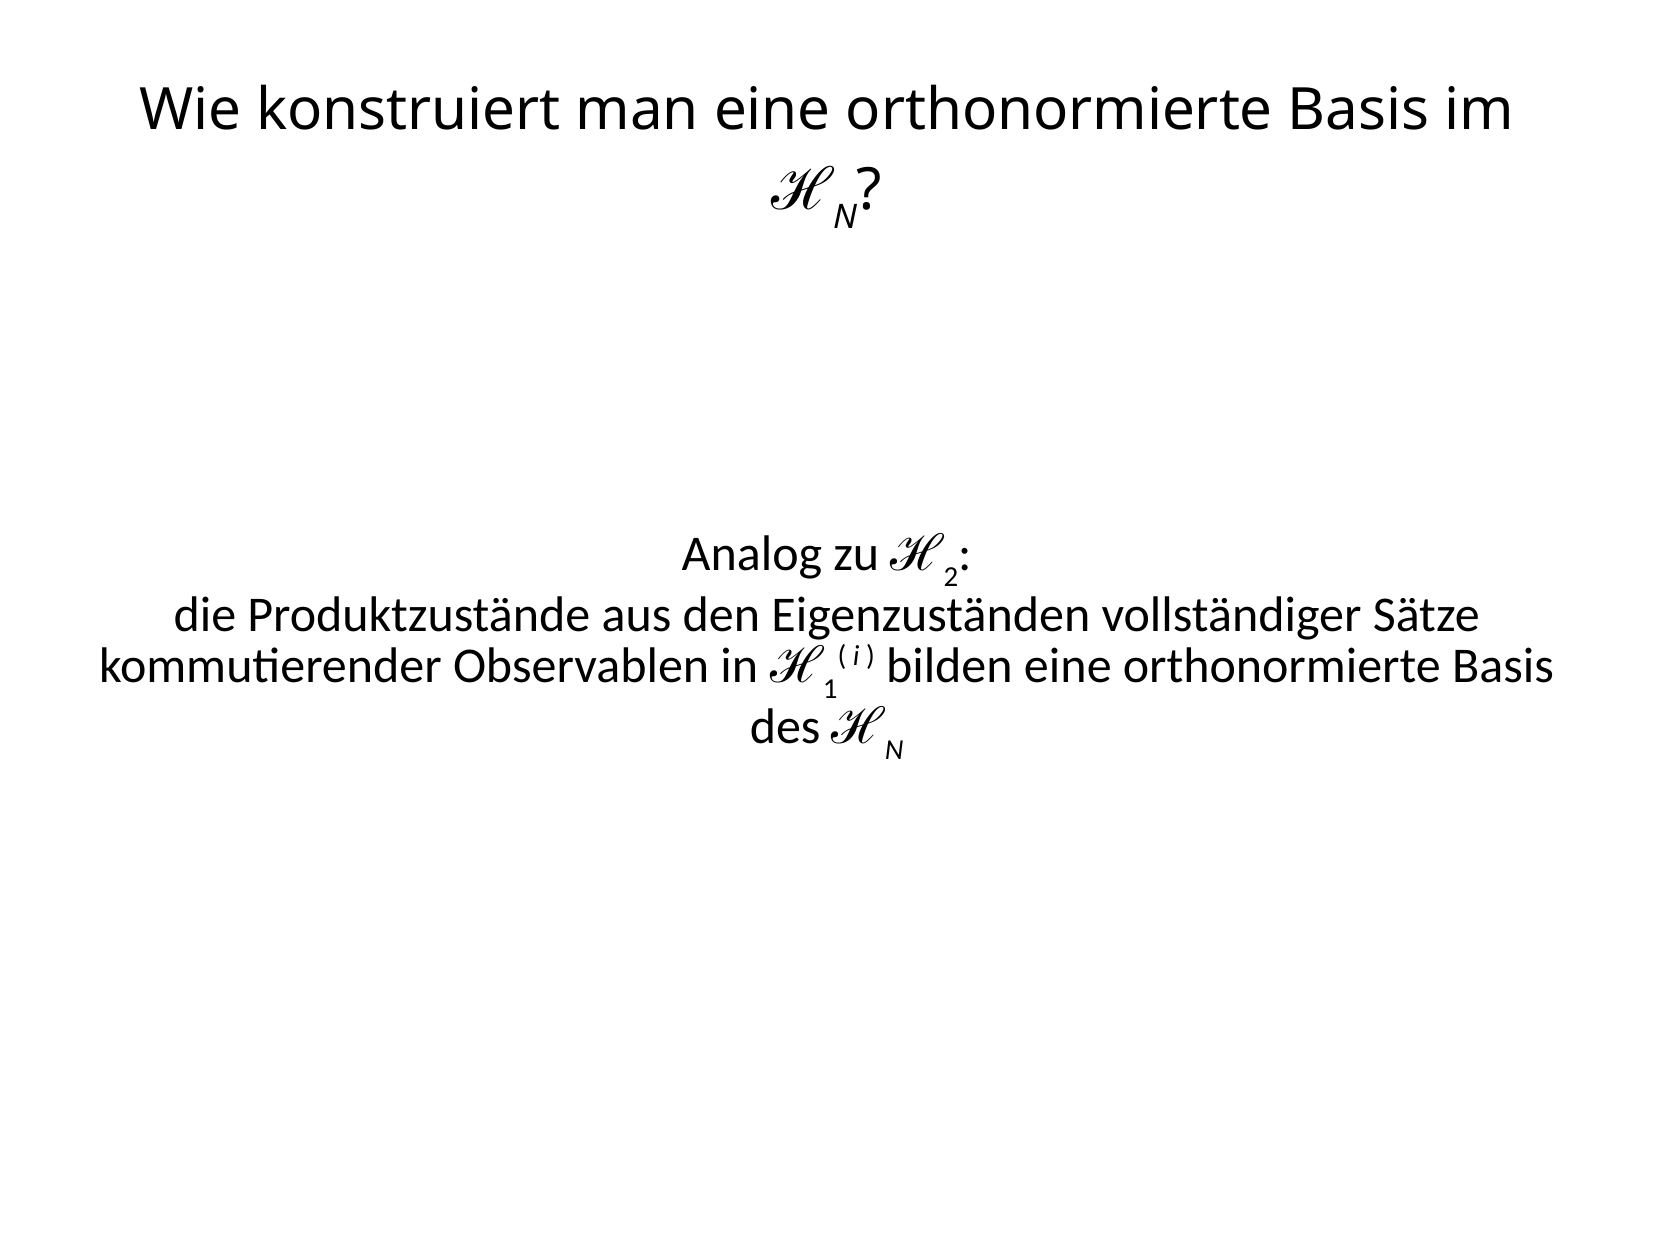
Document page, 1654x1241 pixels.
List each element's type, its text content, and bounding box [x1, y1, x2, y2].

subtitle Analog zu ℋ2: die Produktzustände aus den Eigenzuständen vollständiger Sätze kommutierender Observablen in ℋ1( i ) bilden eine orthonormierte Basis des ℋN [82, 290, 1571, 1010]
title Wie konstruiert man eine orthonormierte Basis im ℋN? [82, 49, 1571, 257]
